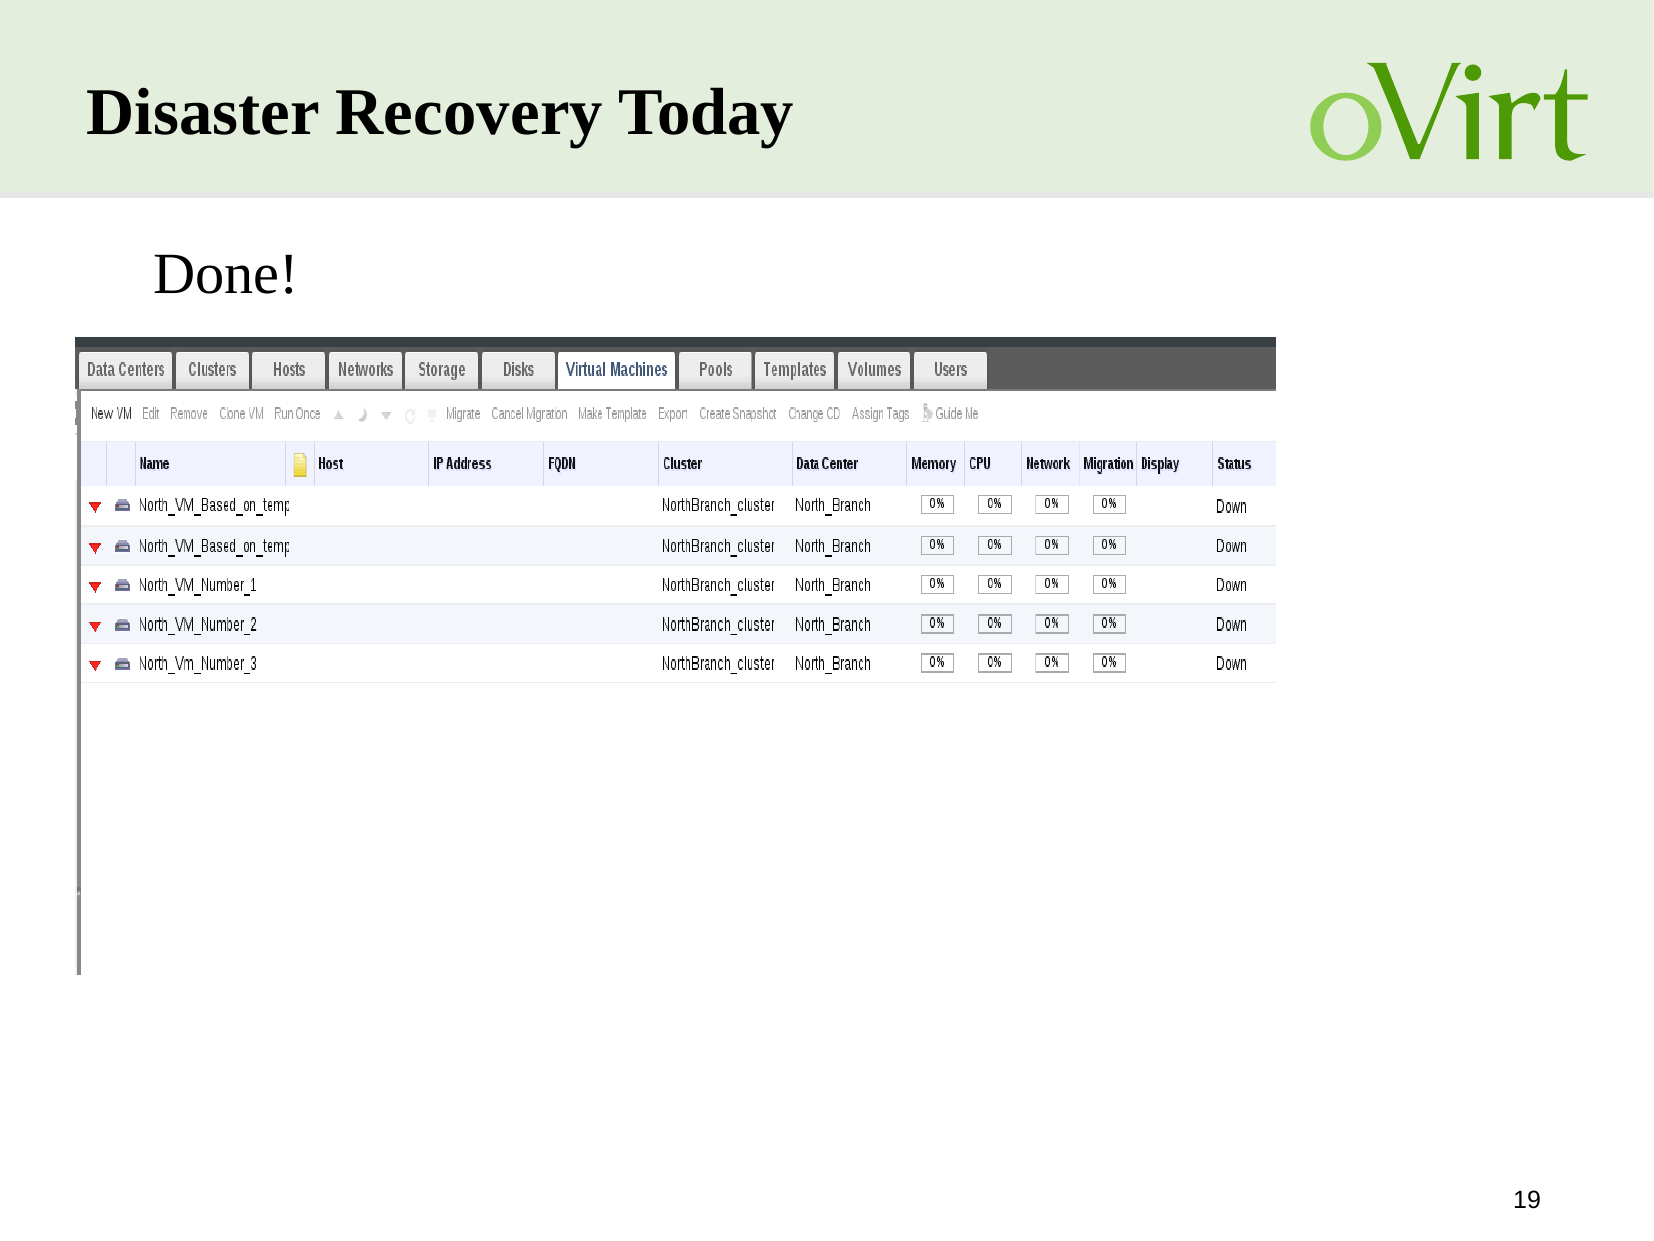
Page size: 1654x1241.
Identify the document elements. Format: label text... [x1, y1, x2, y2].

title Disaster Recovery Today [86, 36, 1307, 188]
list Done! [93, 241, 1582, 307]
picture [75, 337, 1276, 976]
